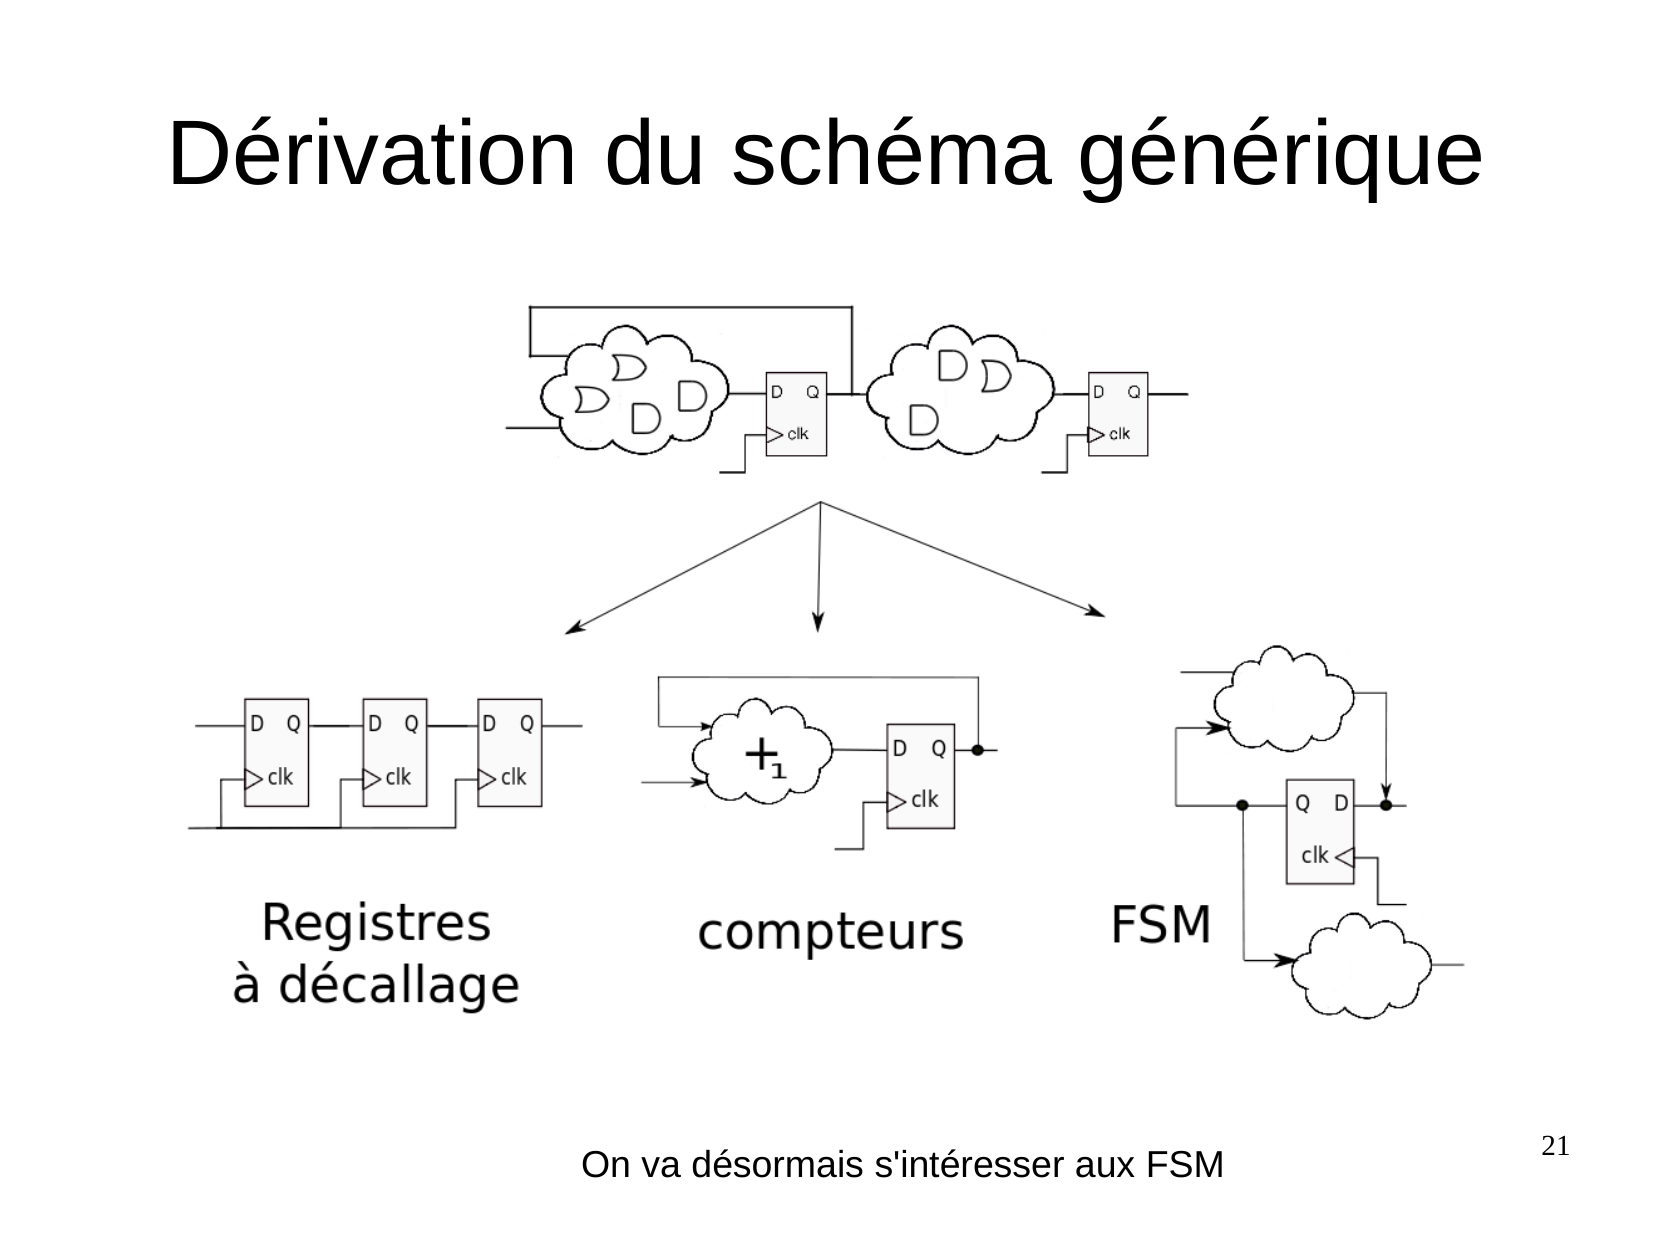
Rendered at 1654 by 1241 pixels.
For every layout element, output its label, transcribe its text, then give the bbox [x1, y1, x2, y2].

text_box On va désormais s'intéresser aux FSM [566, 1136, 1241, 1193]
title Dérivation du schéma générique [82, 49, 1571, 257]
picture [165, 244, 1486, 1170]
